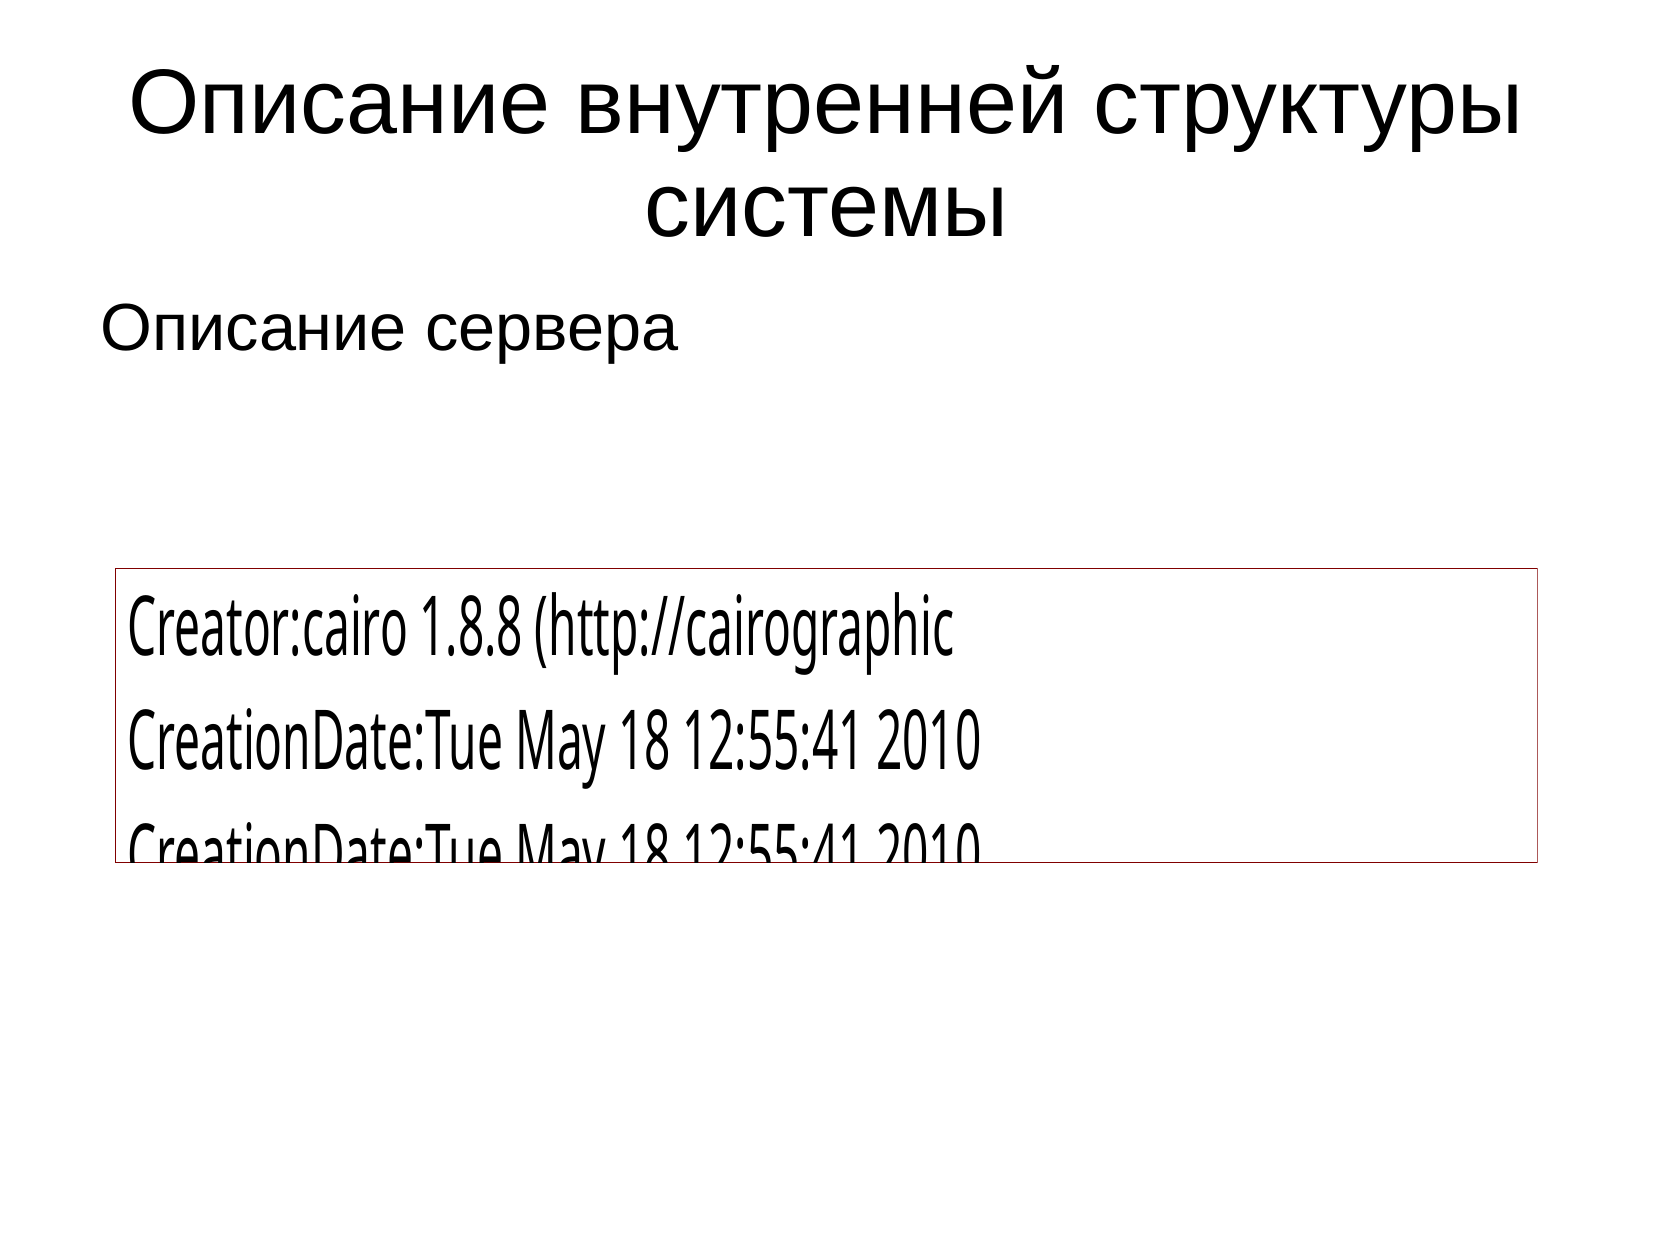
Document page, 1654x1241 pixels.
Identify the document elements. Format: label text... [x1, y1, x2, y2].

title Описание внутренней структуры системы [82, 39, 1571, 267]
picture [112, 562, 1538, 863]
list Описание сервера [82, 290, 1571, 1109]
